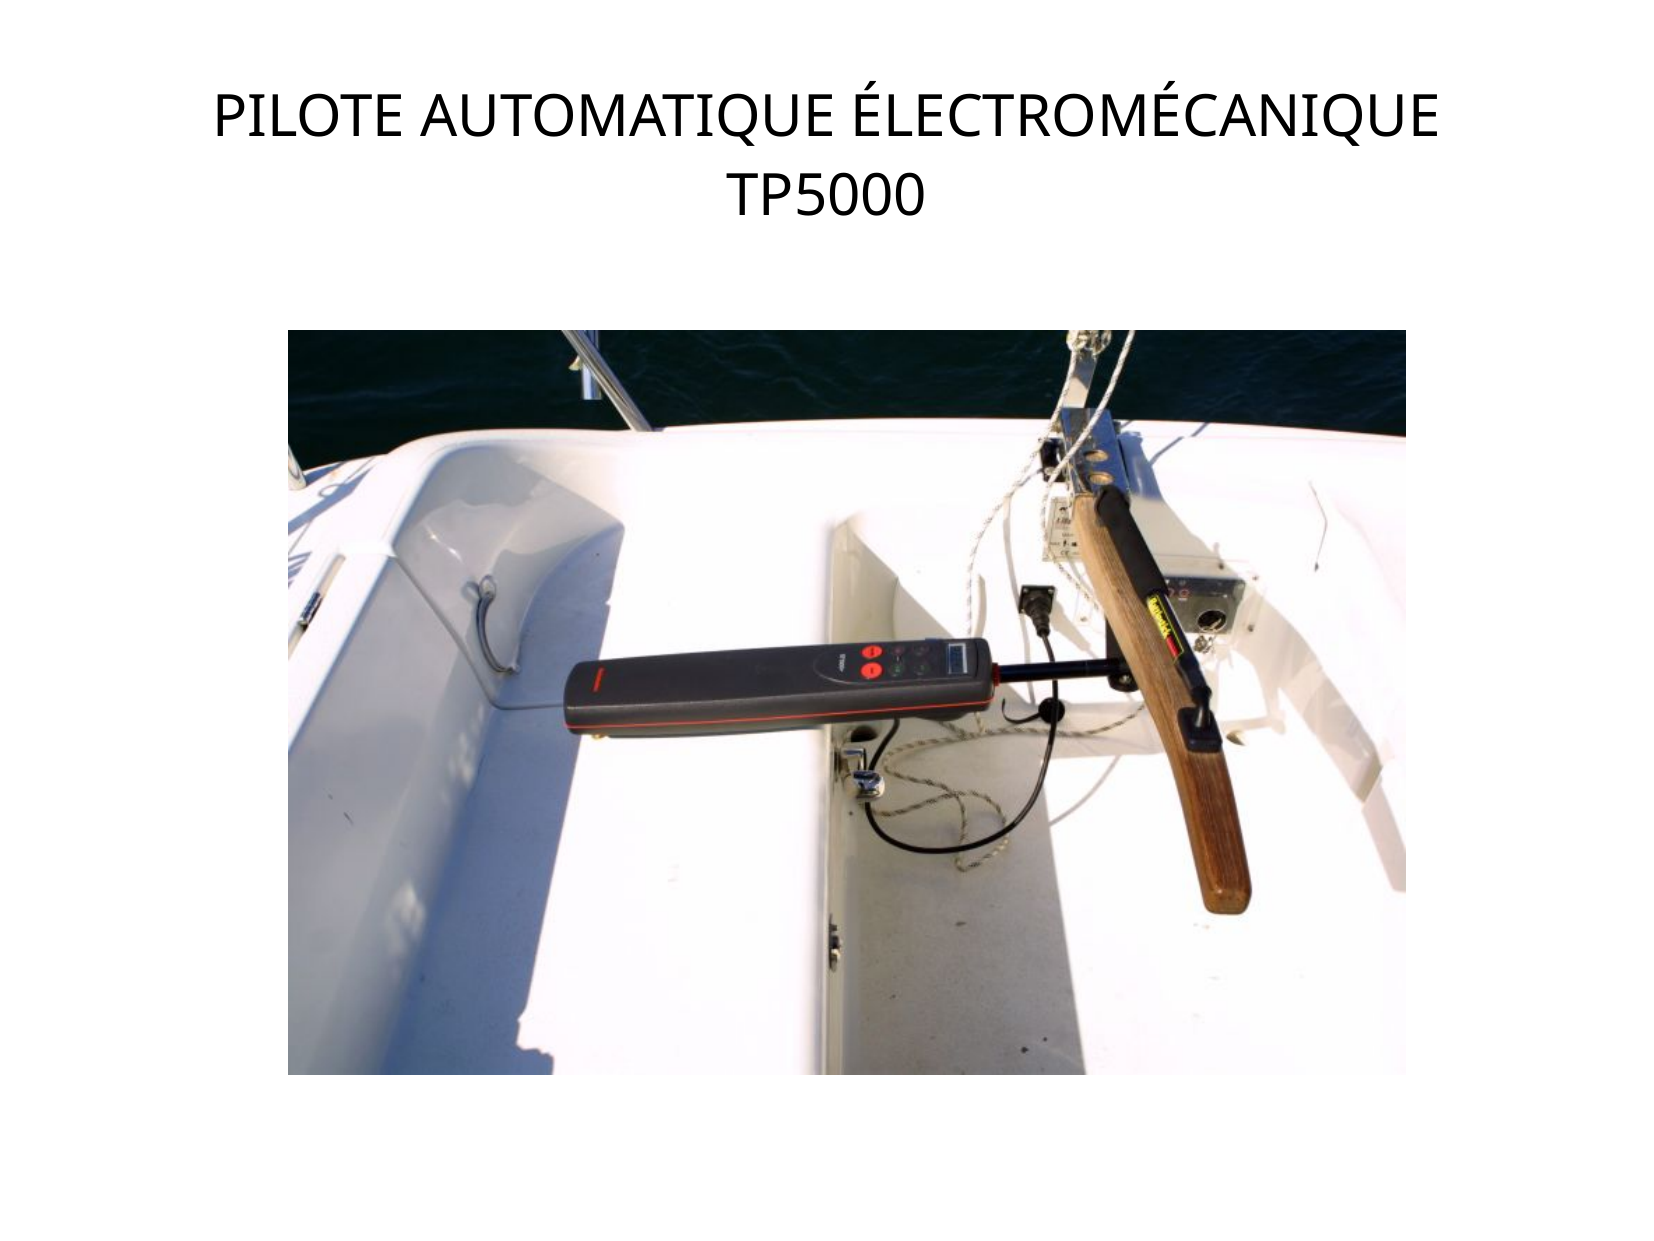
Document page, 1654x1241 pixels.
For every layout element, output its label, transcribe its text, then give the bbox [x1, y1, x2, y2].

picture [288, 330, 1406, 1075]
title PILOTE AUTOMATIQUE ÉLECTROMÉCANIQUE TP5000 [82, 49, 1571, 257]
